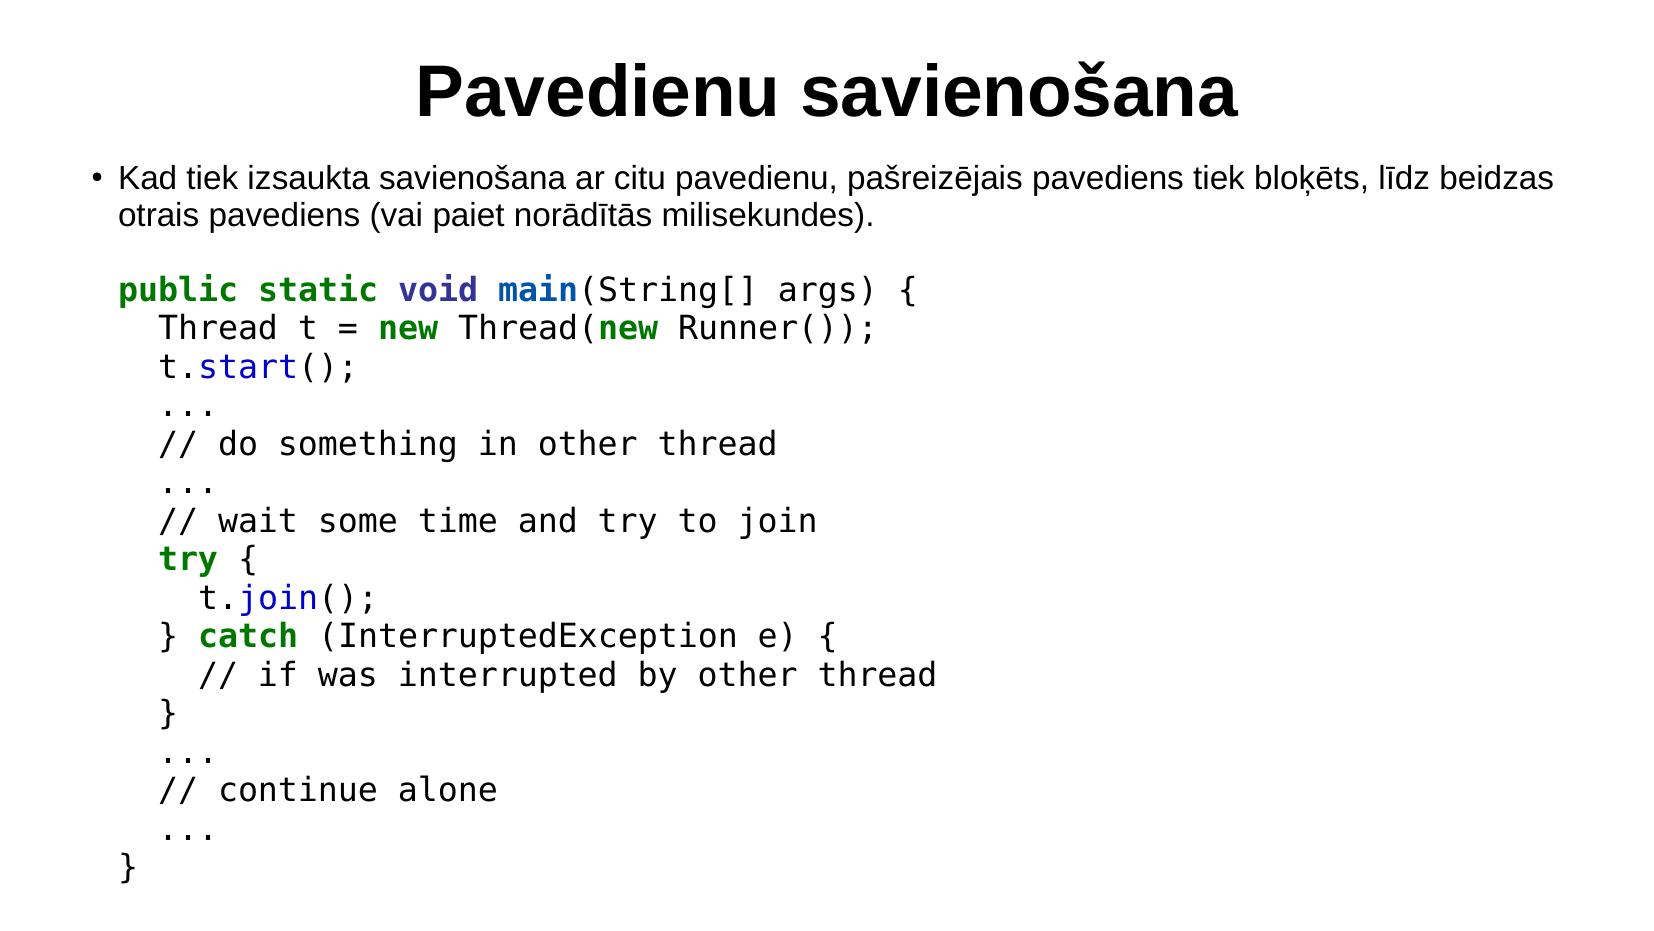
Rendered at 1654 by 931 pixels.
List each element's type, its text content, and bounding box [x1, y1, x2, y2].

list Kad tiek izsaukta savienošana ar citu pavedienu, pašreizējais pavediens tiek bloķēts, līdz beidzas otrais pavediens (vai paiet norādītās milisekundes). public static void main(String[] args) { Thread t = new Thread(new Runner()); t.start(); ... // do something in other thread ... // wait some time and try to join try { t.join(); } catch (InterruptedException e) { // if was interrupted by other thread } ... // continue alone ... } [82, 159, 1619, 895]
title Pavedienu savienošana [82, 37, 1571, 147]
